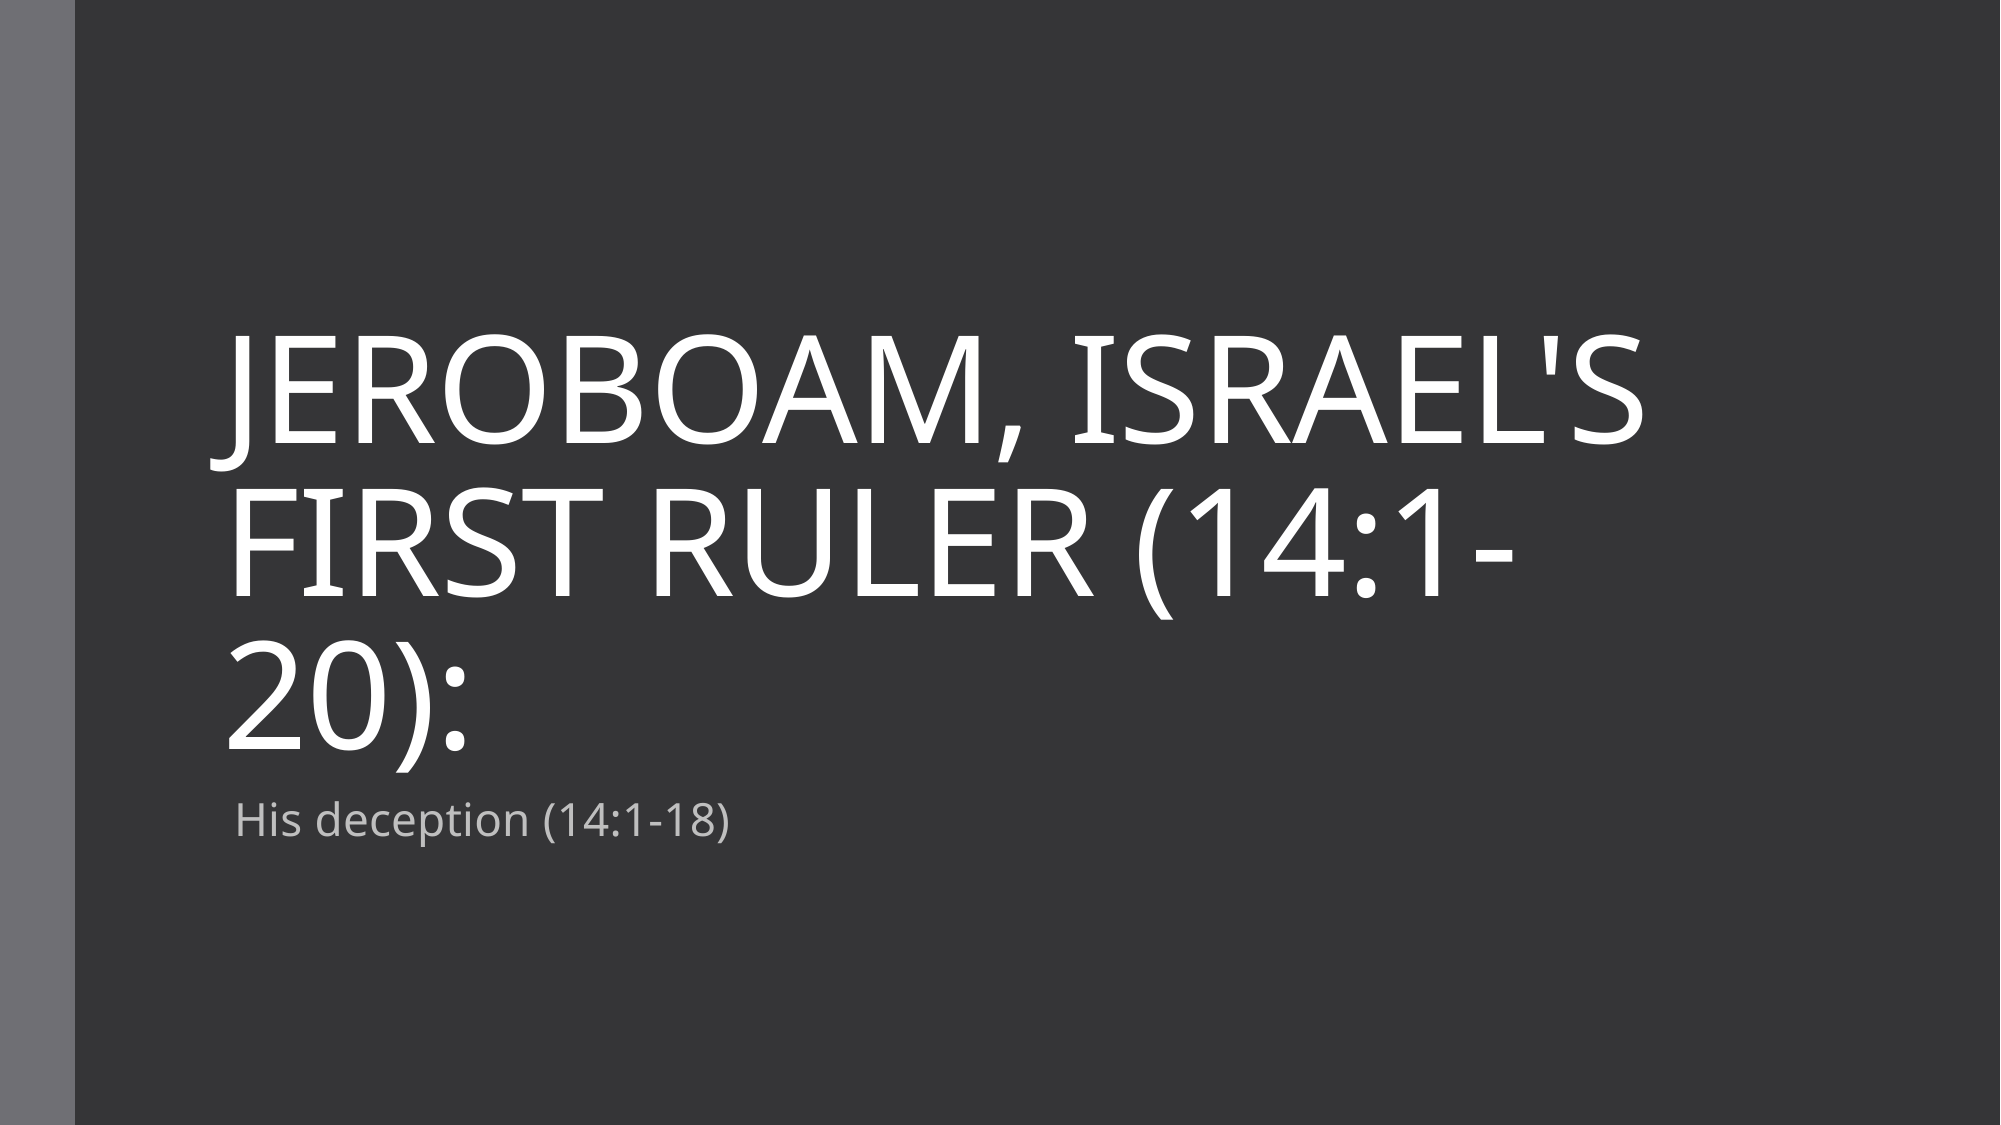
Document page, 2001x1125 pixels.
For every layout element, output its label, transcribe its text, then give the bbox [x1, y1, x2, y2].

title JEROBOAM, ISRAEL'S FIRST RULER (14:1-20): [206, 124, 1752, 787]
subtitle His deception (14:1-18) [206, 787, 1752, 1066]
